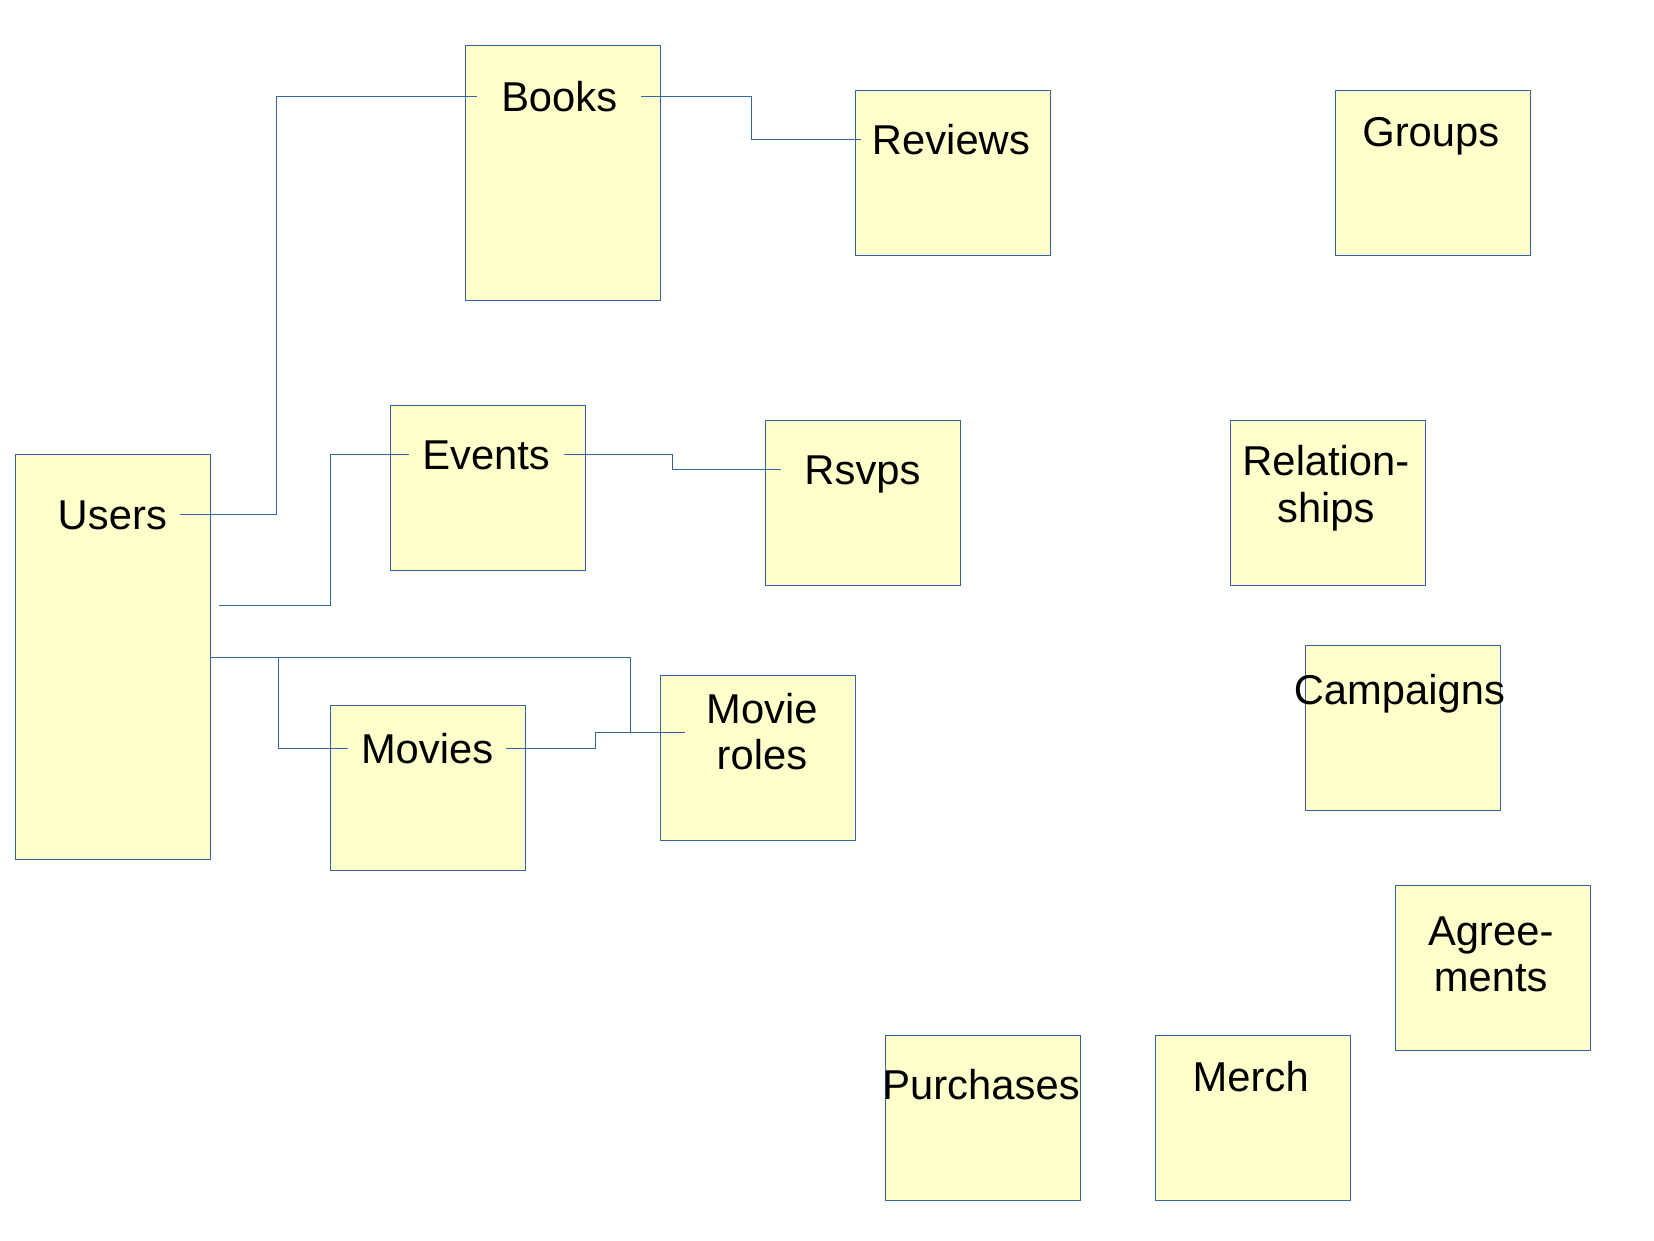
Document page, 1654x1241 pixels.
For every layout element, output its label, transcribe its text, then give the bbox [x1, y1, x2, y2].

text_box [765, 420, 961, 586]
title Reviews [860, 99, 1041, 181]
text_box [465, 45, 661, 96]
text_box [1230, 420, 1426, 586]
title Campaigns [1290, 645, 1510, 736]
text_box [330, 749, 526, 871]
text_box [885, 1126, 1081, 1201]
title Merch [1160, 1044, 1341, 1111]
title Groups [1340, 99, 1521, 166]
text_box [390, 405, 586, 454]
title Rsvps [780, 429, 946, 511]
title Agree- ments [1400, 894, 1581, 1015]
text_box [660, 675, 856, 841]
text_box [1155, 1035, 1351, 1201]
text_box [1395, 885, 1591, 1051]
text_box [1335, 90, 1531, 256]
text_box [15, 454, 211, 860]
text_box [465, 97, 661, 301]
text_box [390, 455, 586, 571]
title Books [476, 58, 642, 136]
title Purchases [879, 1044, 1084, 1126]
text_box [330, 705, 526, 748]
text_box [885, 1035, 1081, 1044]
title Movie roles [684, 684, 841, 781]
title Movies [347, 708, 507, 790]
text_box [1305, 736, 1501, 811]
title Relation-ships [1235, 429, 1416, 541]
text_box [855, 90, 1051, 256]
title Events [408, 414, 565, 496]
title Users [45, 469, 181, 560]
